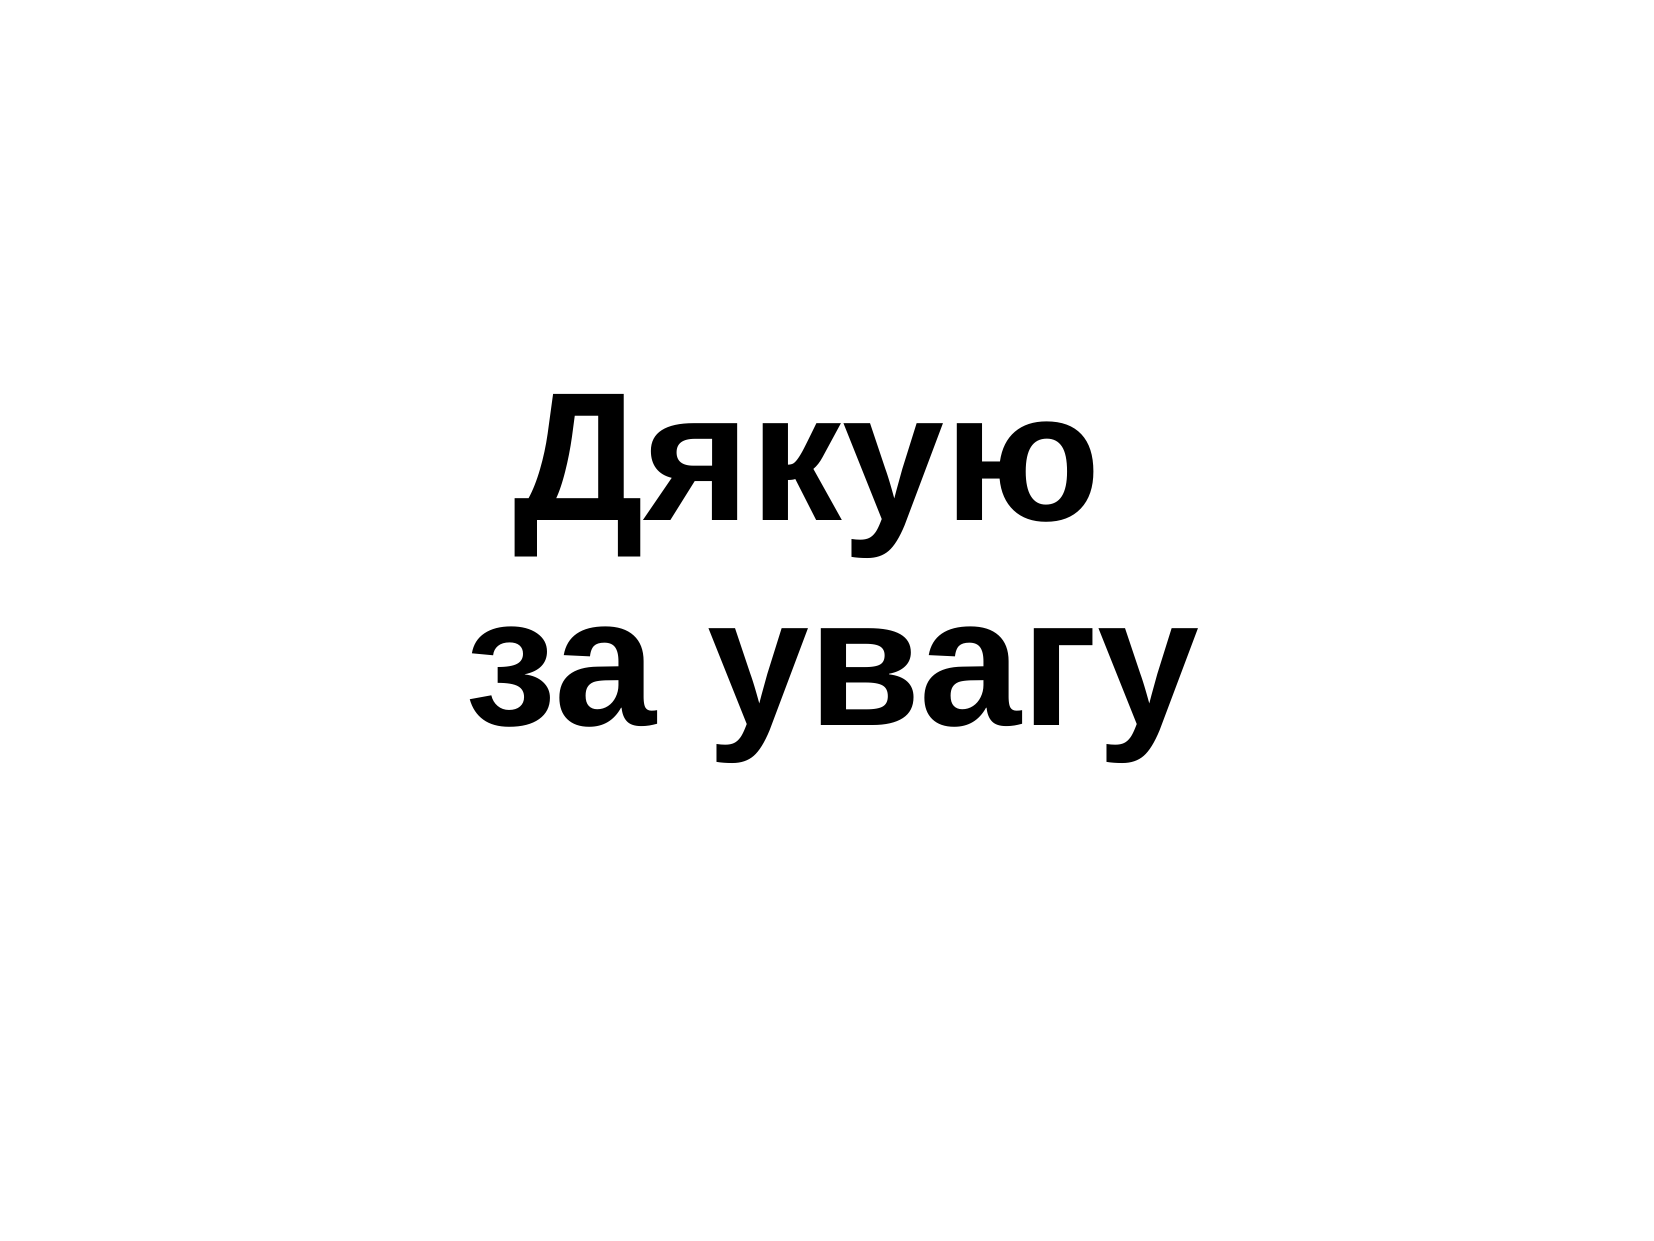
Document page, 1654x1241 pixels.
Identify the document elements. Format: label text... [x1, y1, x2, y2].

title Дякую за увагу [88, 354, 1577, 764]
